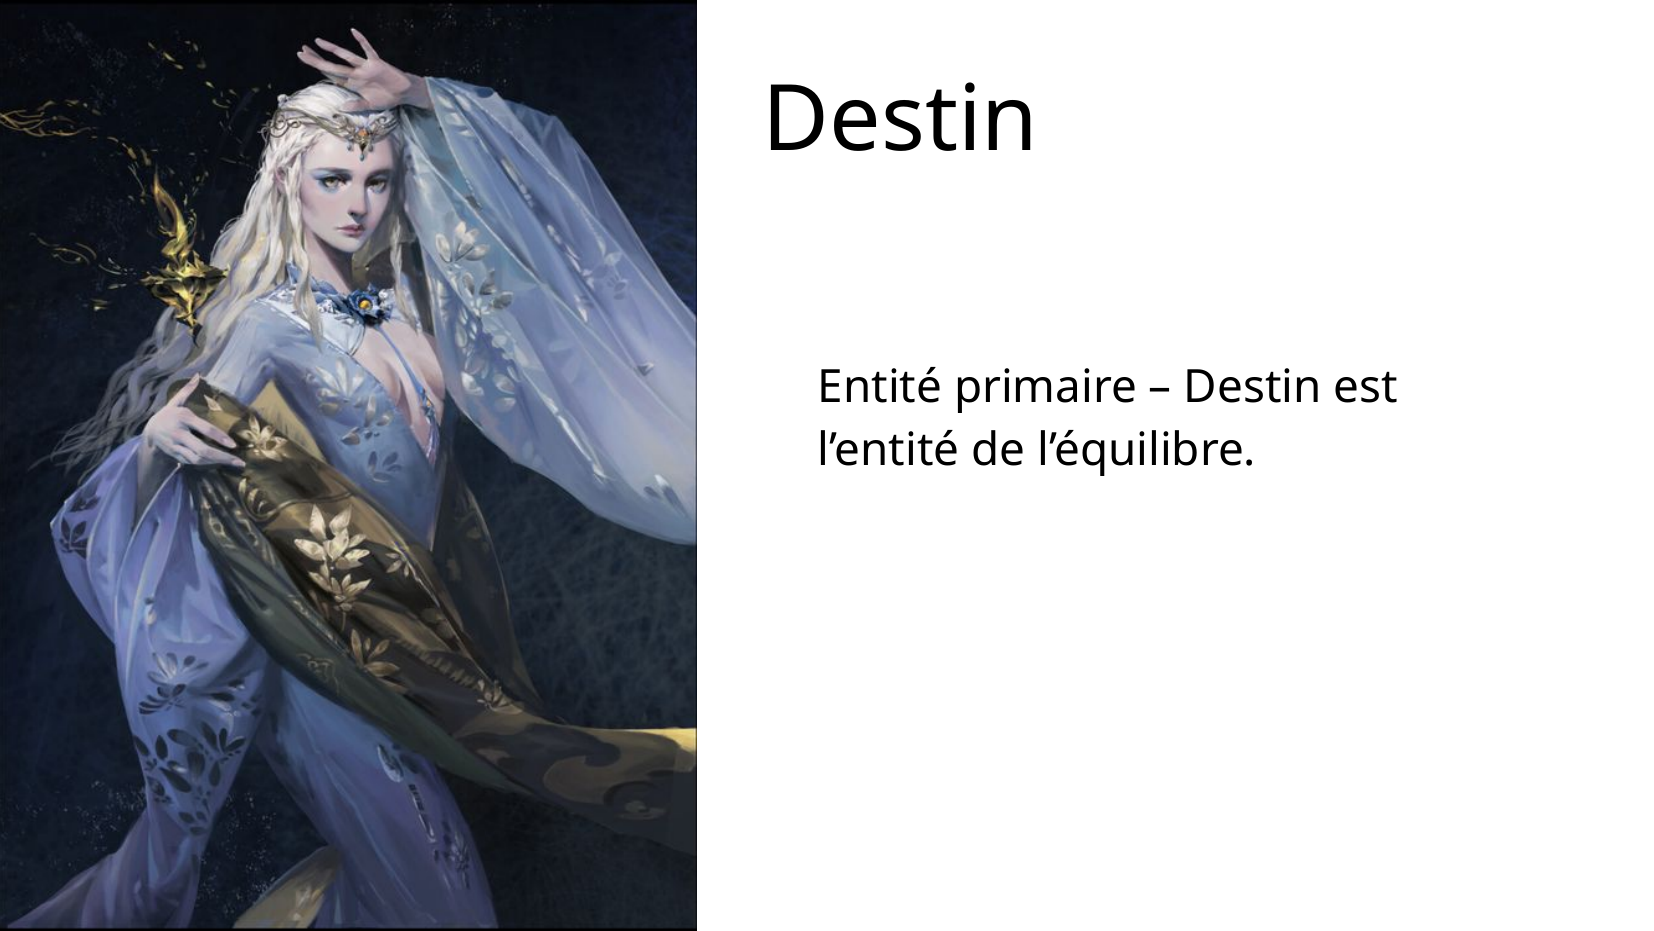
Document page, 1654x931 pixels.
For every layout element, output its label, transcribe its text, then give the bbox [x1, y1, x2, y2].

text_box Entité primaire – Destin est l’entité de l’équilibre. [803, 346, 1489, 591]
title Destin [697, 37, 1571, 193]
picture [0, 0, 697, 931]
